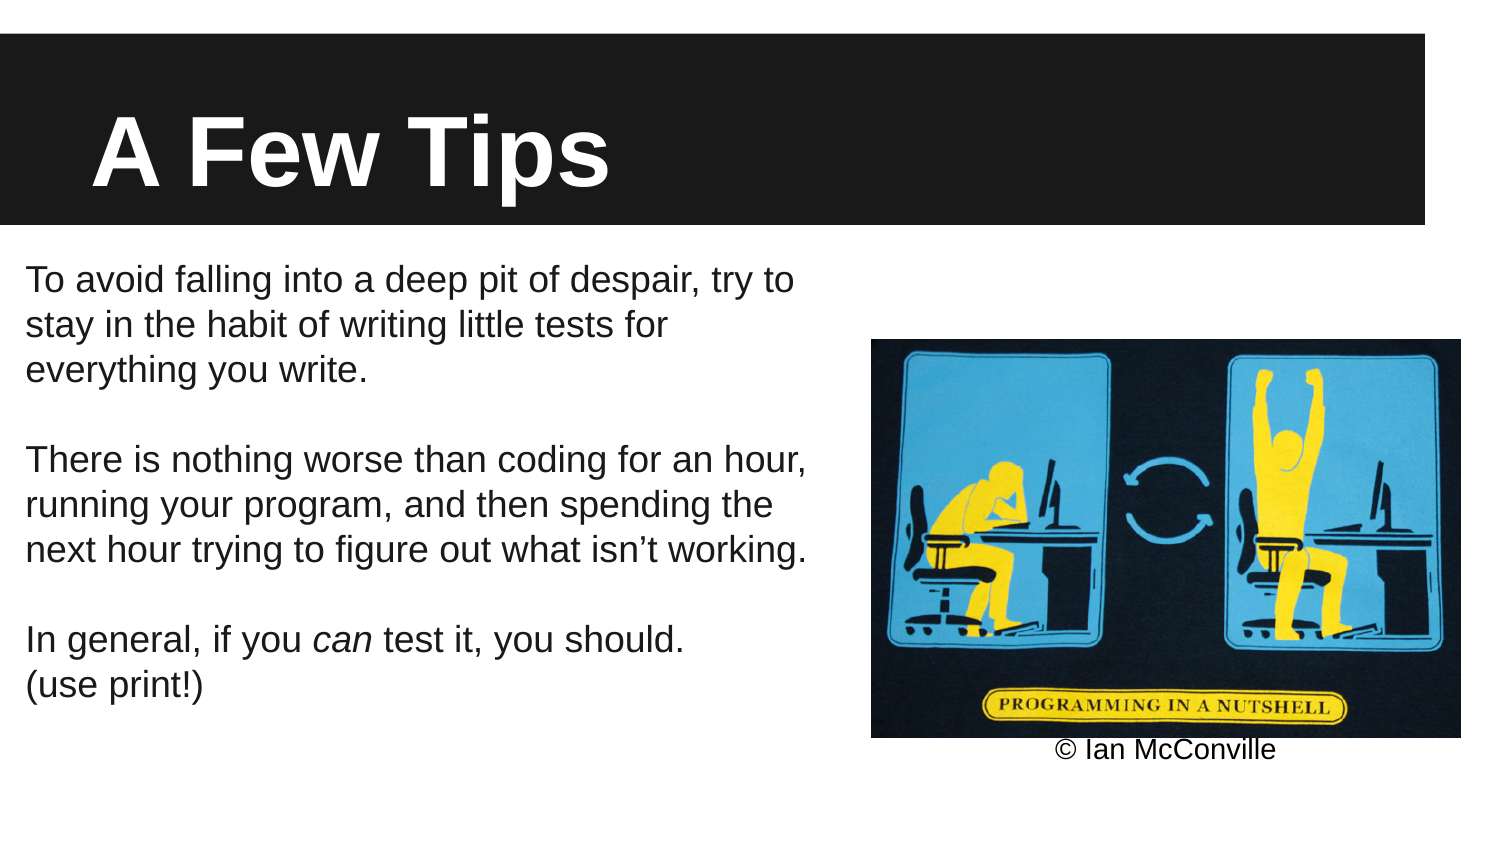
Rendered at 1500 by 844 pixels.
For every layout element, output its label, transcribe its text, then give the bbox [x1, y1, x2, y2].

picture [871, 339, 1461, 739]
title A Few Tips [75, 33, 1425, 221]
list To avoid falling into a deep pit of despair, try to stay in the habit of writing little tests for everything you write. There is nothing worse than coding for an hour, running your program, and then spending the next hour trying to figure out what isn’t working. In general, if you can test it, you should. (use print!) [10, 239, 850, 838]
text_box © Ian McConville [919, 716, 1413, 746]
